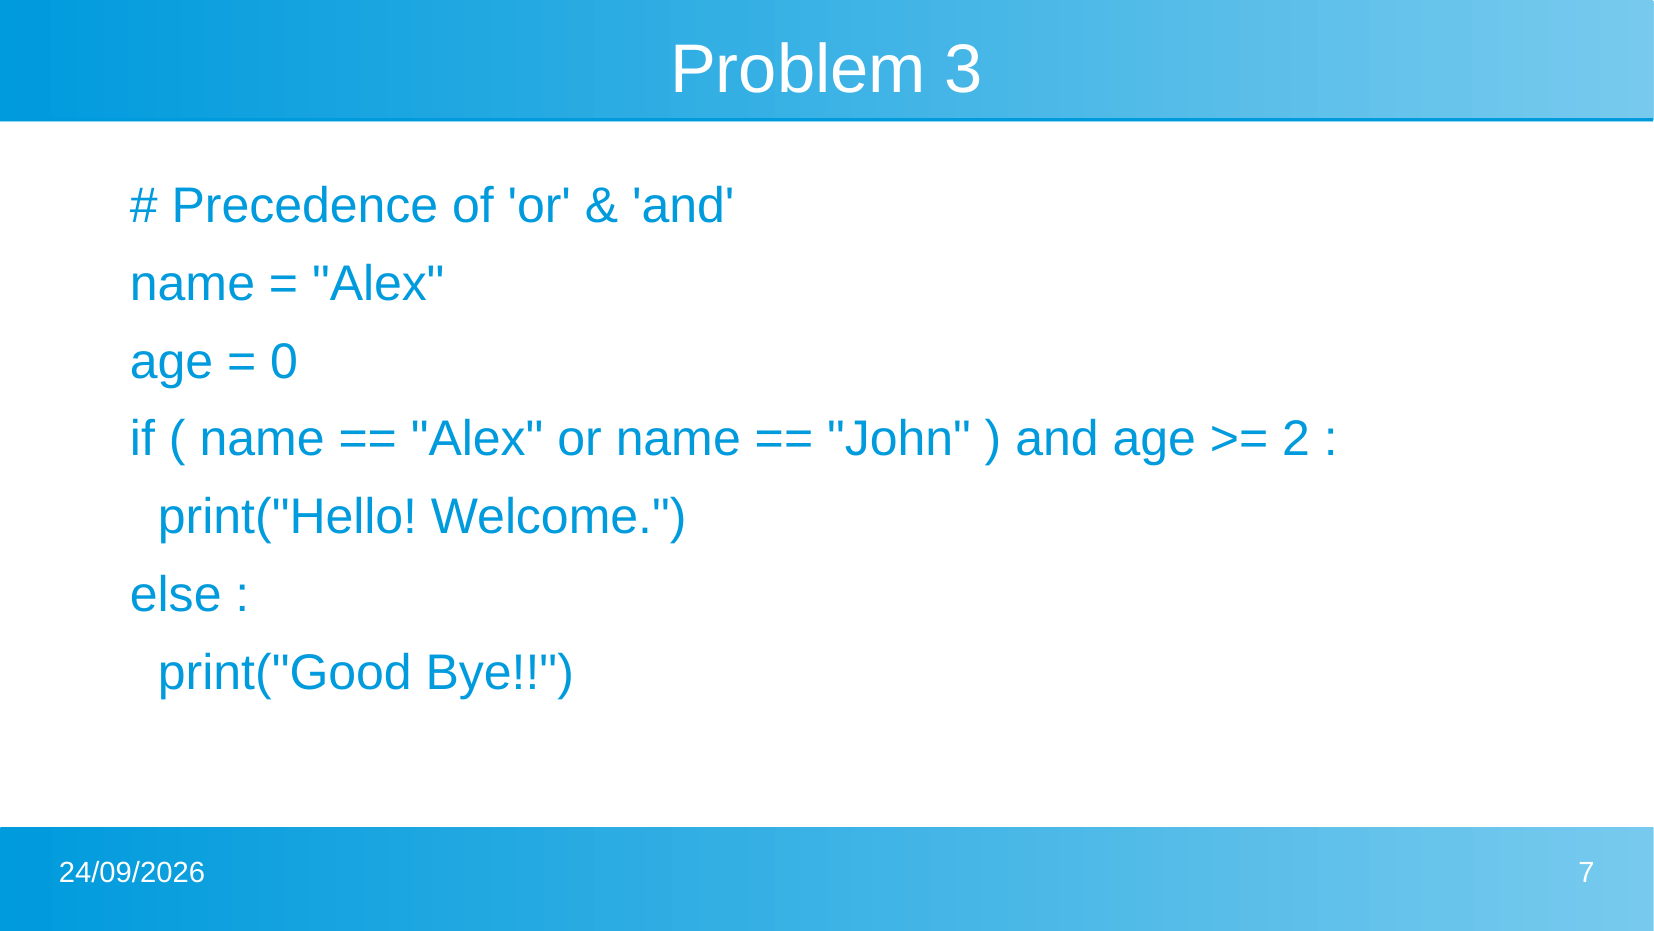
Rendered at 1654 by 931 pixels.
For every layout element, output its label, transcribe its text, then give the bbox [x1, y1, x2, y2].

title Problem 3 [59, 29, 1595, 108]
list # Precedence of 'or' & 'and' name = "Alex" age = 0 if ( name == "Alex" or name == "John" ) and age >= 2 : print("Hello! Welcome.") else : print("Good Bye!!") [59, 177, 1595, 768]
